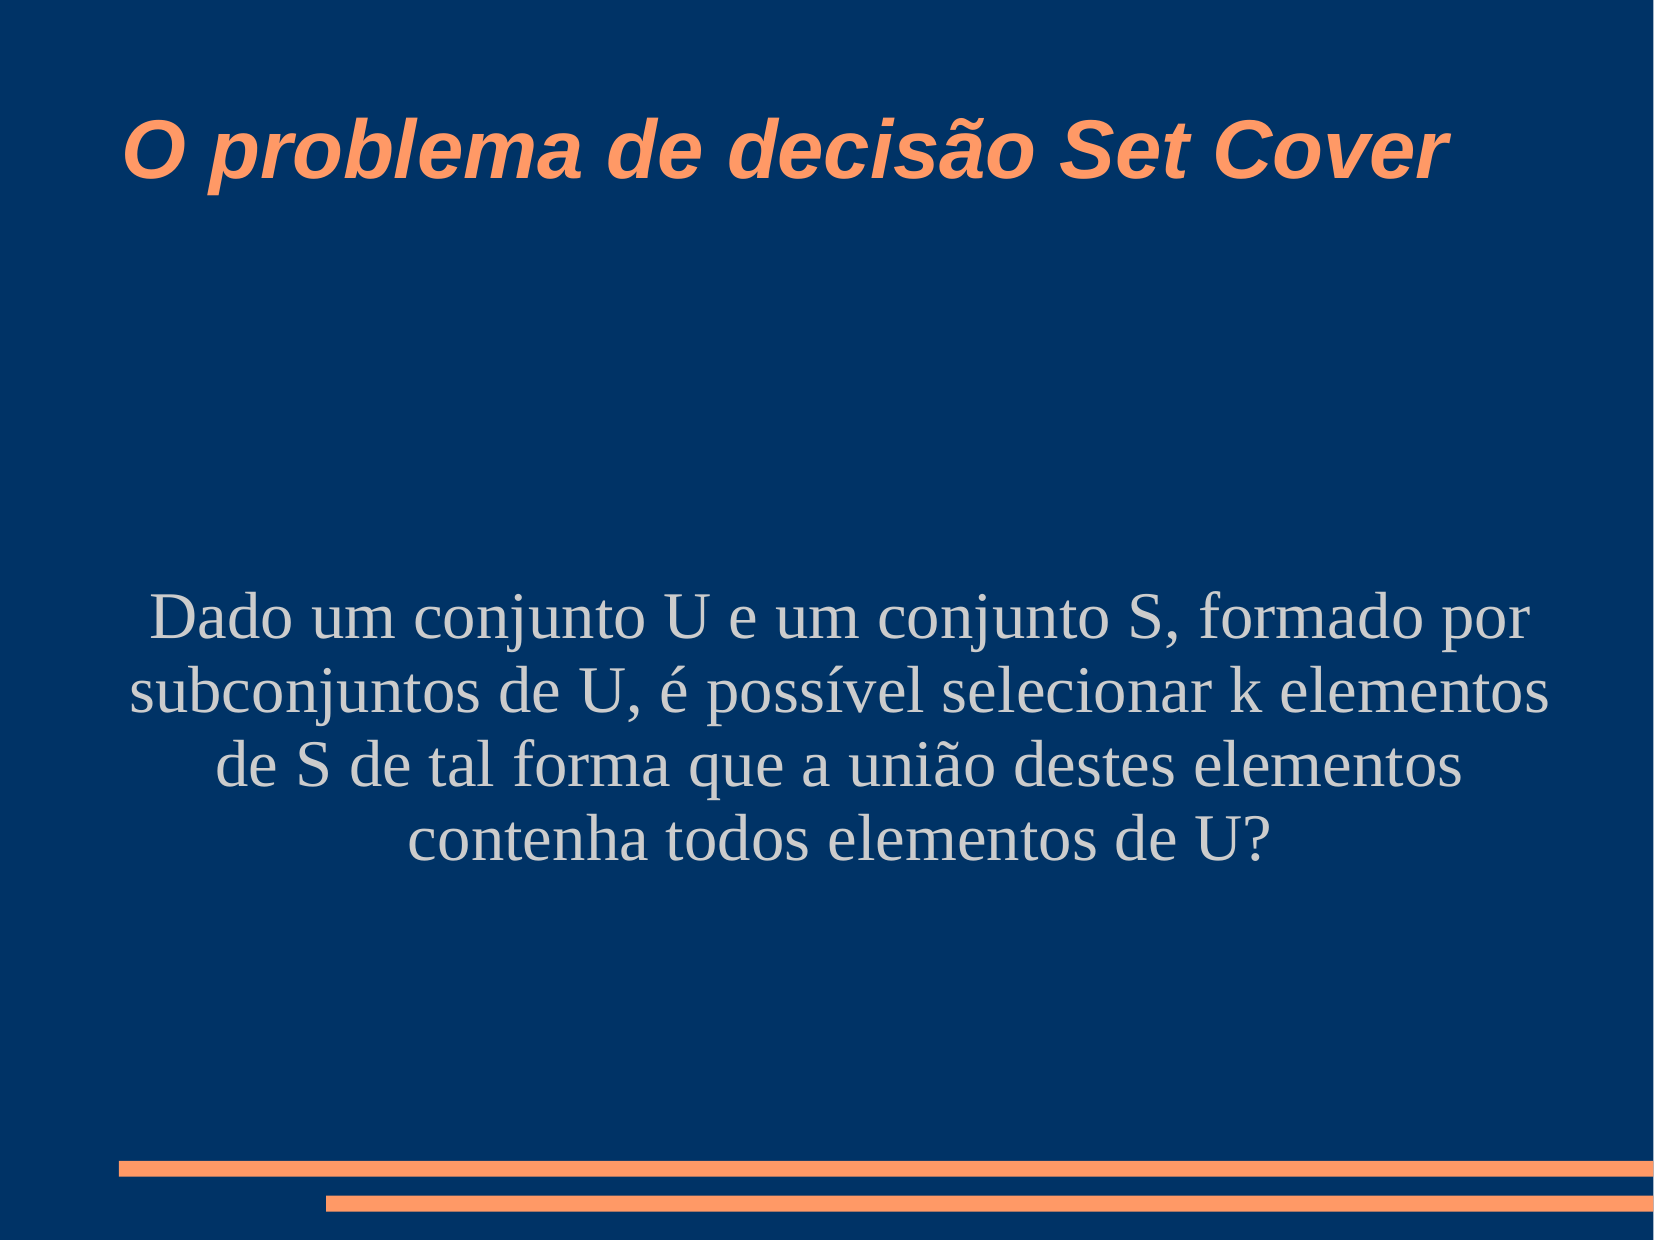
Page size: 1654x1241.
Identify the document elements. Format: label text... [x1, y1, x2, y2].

title O problema de decisão Set Cover [121, 53, 1534, 246]
subtitle Dado um conjunto U e um conjunto S, formado por subconjuntos de U, é possível selecionar k elementos de S de tal forma que a união destes elementos contenha todos elementos de U? [121, 322, 1561, 1132]
